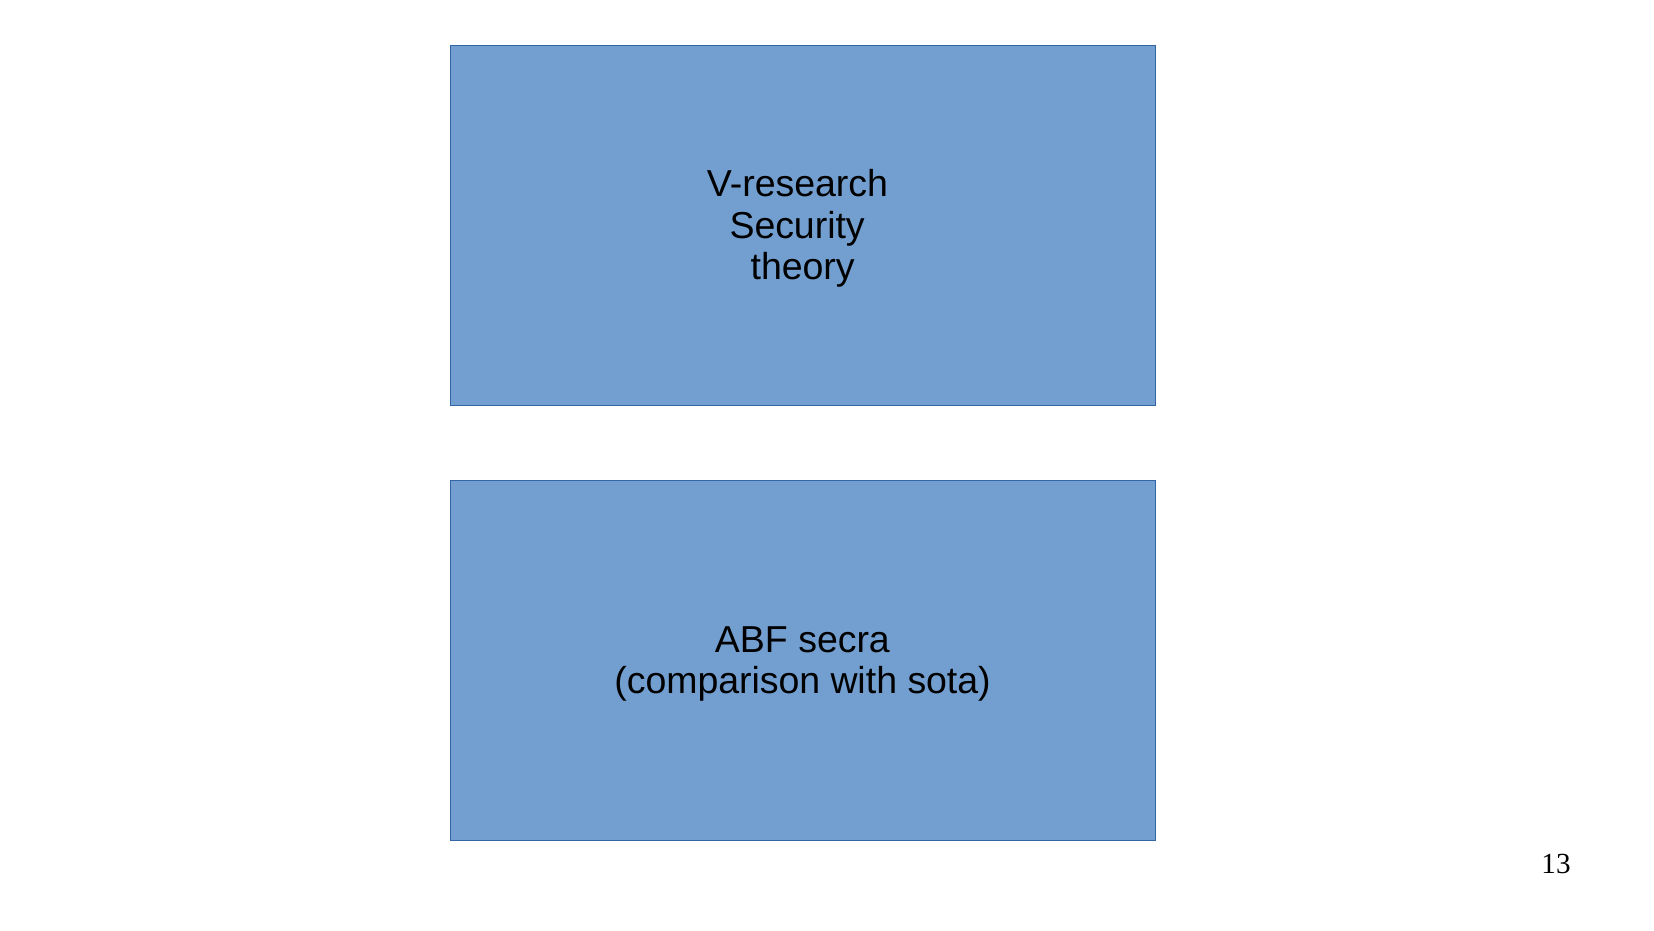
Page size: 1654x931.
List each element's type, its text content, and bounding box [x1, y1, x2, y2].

text_box ABF secra (comparison with sota) [450, 480, 1156, 841]
text_box V-research Security theory [450, 45, 1156, 406]
